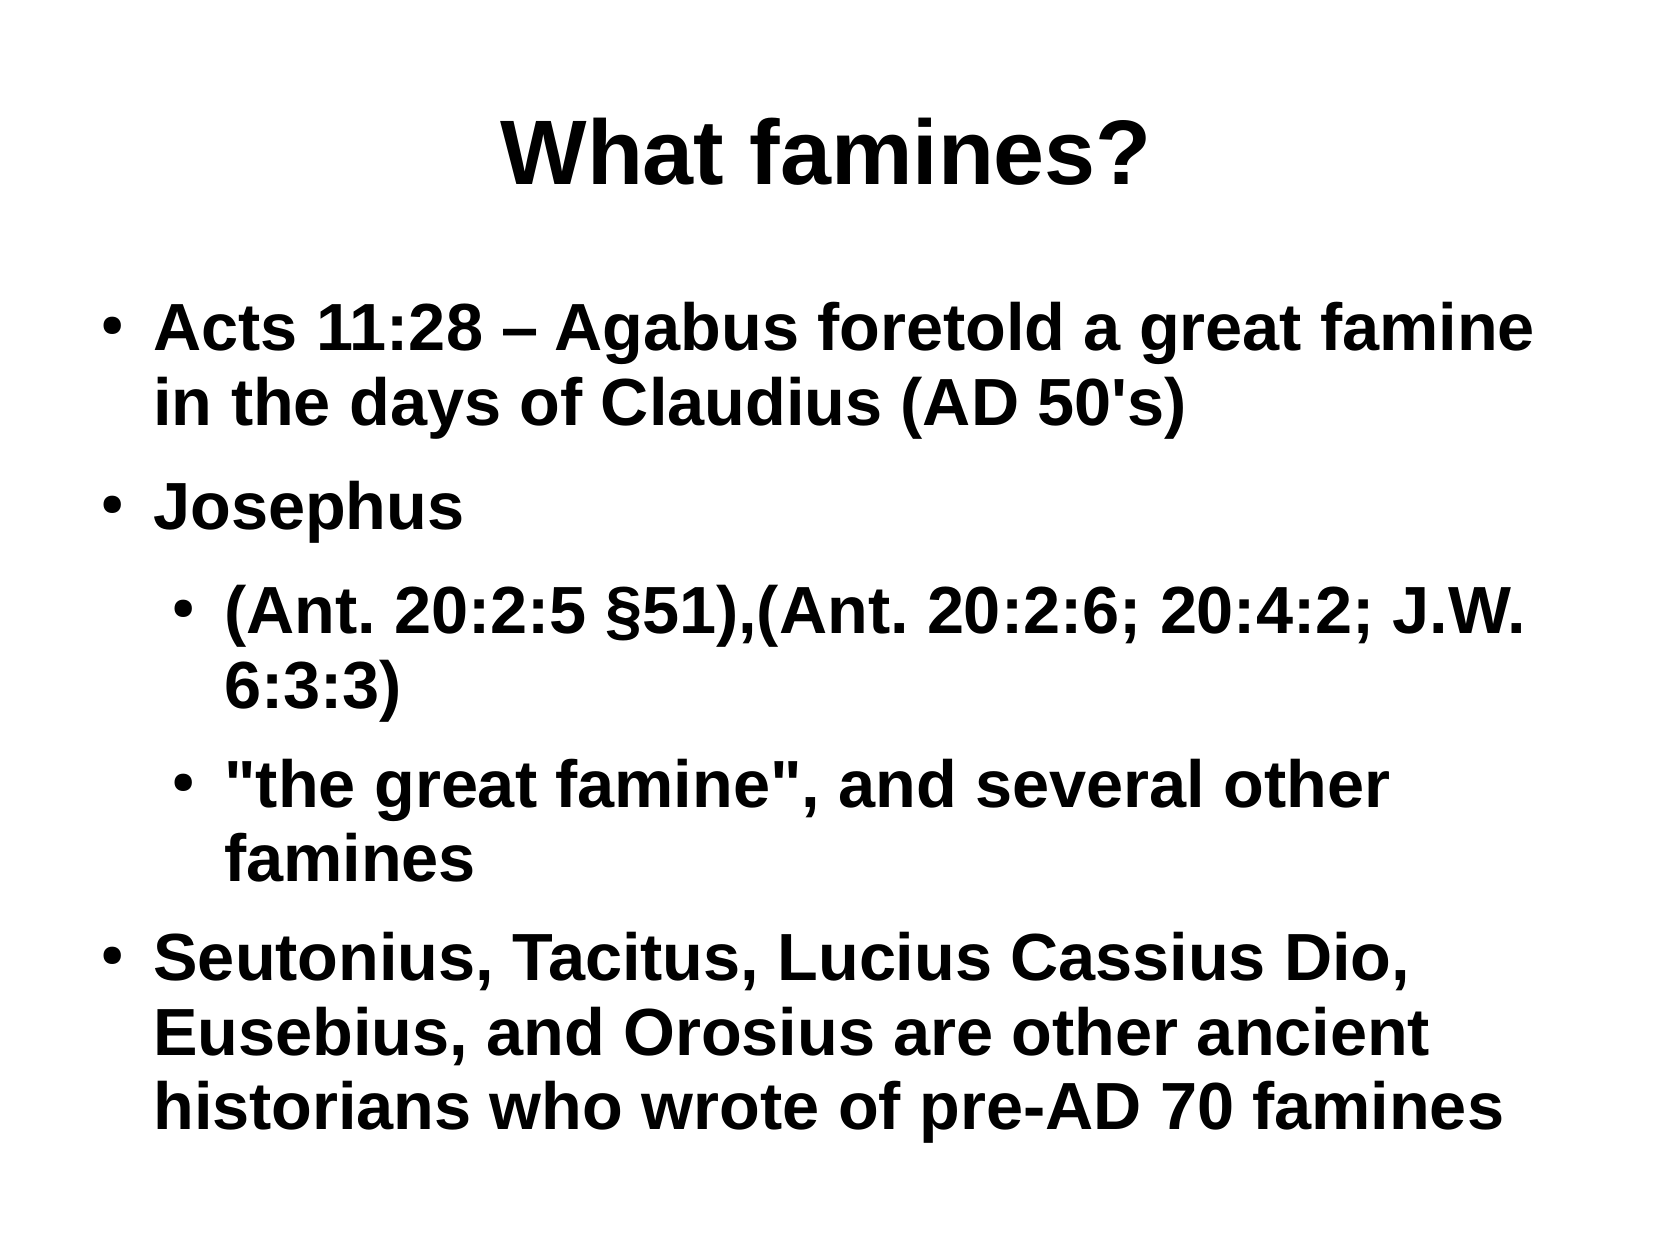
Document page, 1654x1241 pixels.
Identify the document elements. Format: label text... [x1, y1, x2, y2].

list Acts 11:28 – Agabus foretold a great famine in the days of Claudius (AD 50's) Josephus (Ant. 20:2:5 §51),(Ant. 20:2:6; 20:4:2; J.W. 6:3:3) "the great famine", and several other famines Seutonius, Tacitus, Lucius Cassius Dio, Eusebius, and Orosius are other ancient historians who wrote of pre-AD 70 famines [82, 290, 1571, 1145]
title What famines? [82, 49, 1571, 257]
